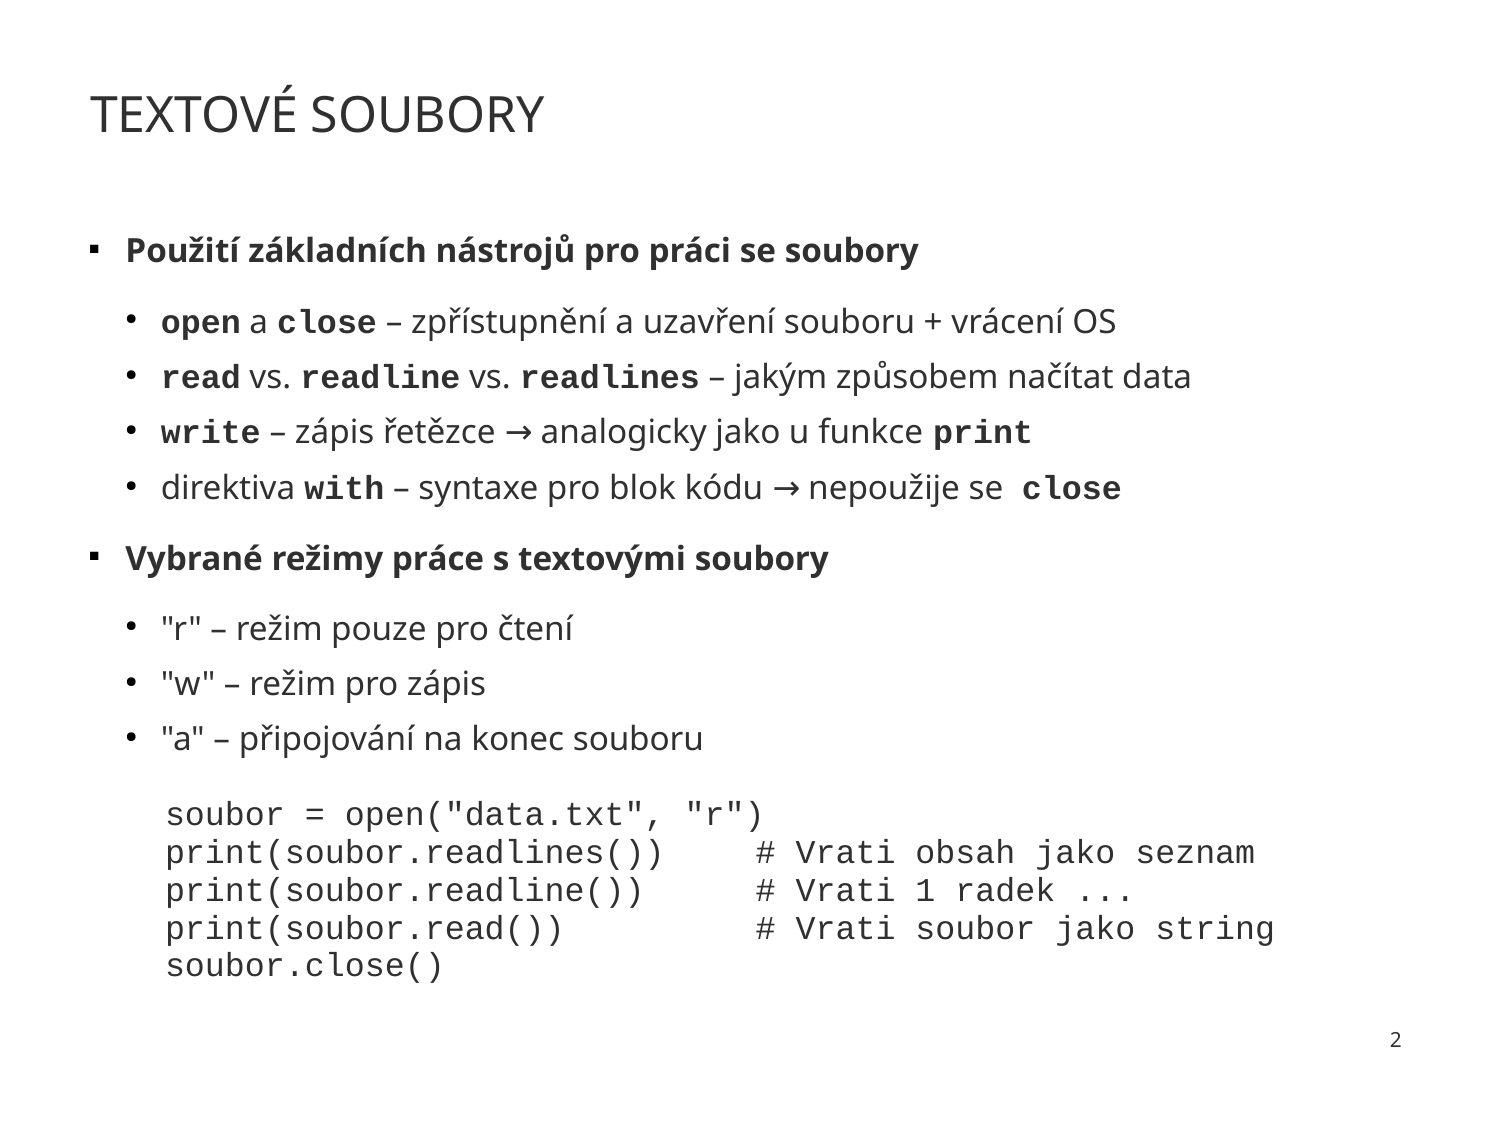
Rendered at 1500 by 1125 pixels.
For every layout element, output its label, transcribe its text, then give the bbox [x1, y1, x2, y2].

slide_number <číslo> [1343, 1010, 1417, 1071]
title Textové soubory [75, 66, 1223, 161]
list Použití základních nástrojů pro práci se soubory open a close – zpřístupnění a uzavření souboru + vrácení OS read vs. readline vs. readlines – jakým způsobem načítat data write – zápis řetězce → analogicky jako u funkce print direktiva with – syntaxe pro blok kódu → nepoužije se close Vybrané režimy práce s textovými soubory "r" – režim pouze pro čtení "w" – režim pro zápis "a" – připojování na konec souboru soubor = open("data.txt", "r") print(soubor.readlines()) # Vrati obsah jako seznam print(soubor.readline()) # Vrati 1 radek ... print(soubor.read()) # Vrati soubor jako string soubor.close() [75, 219, 1329, 1035]
